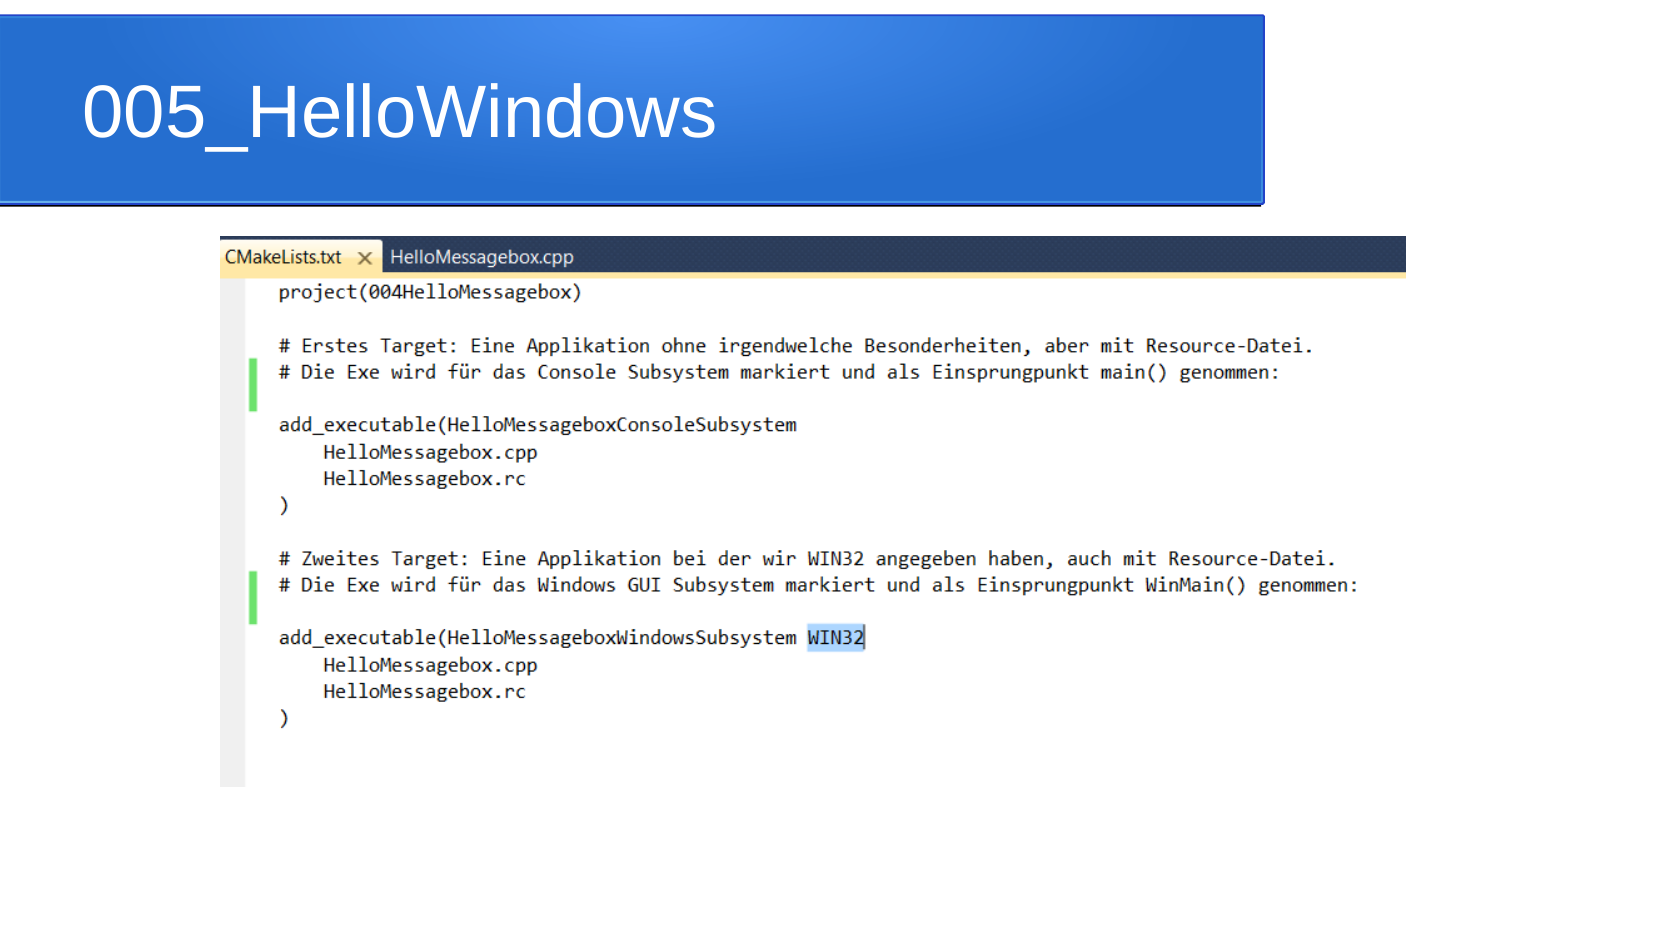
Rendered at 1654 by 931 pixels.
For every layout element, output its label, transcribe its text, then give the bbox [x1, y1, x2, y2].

title 005_HelloWindows [82, 35, 1235, 189]
picture [220, 236, 1406, 787]
